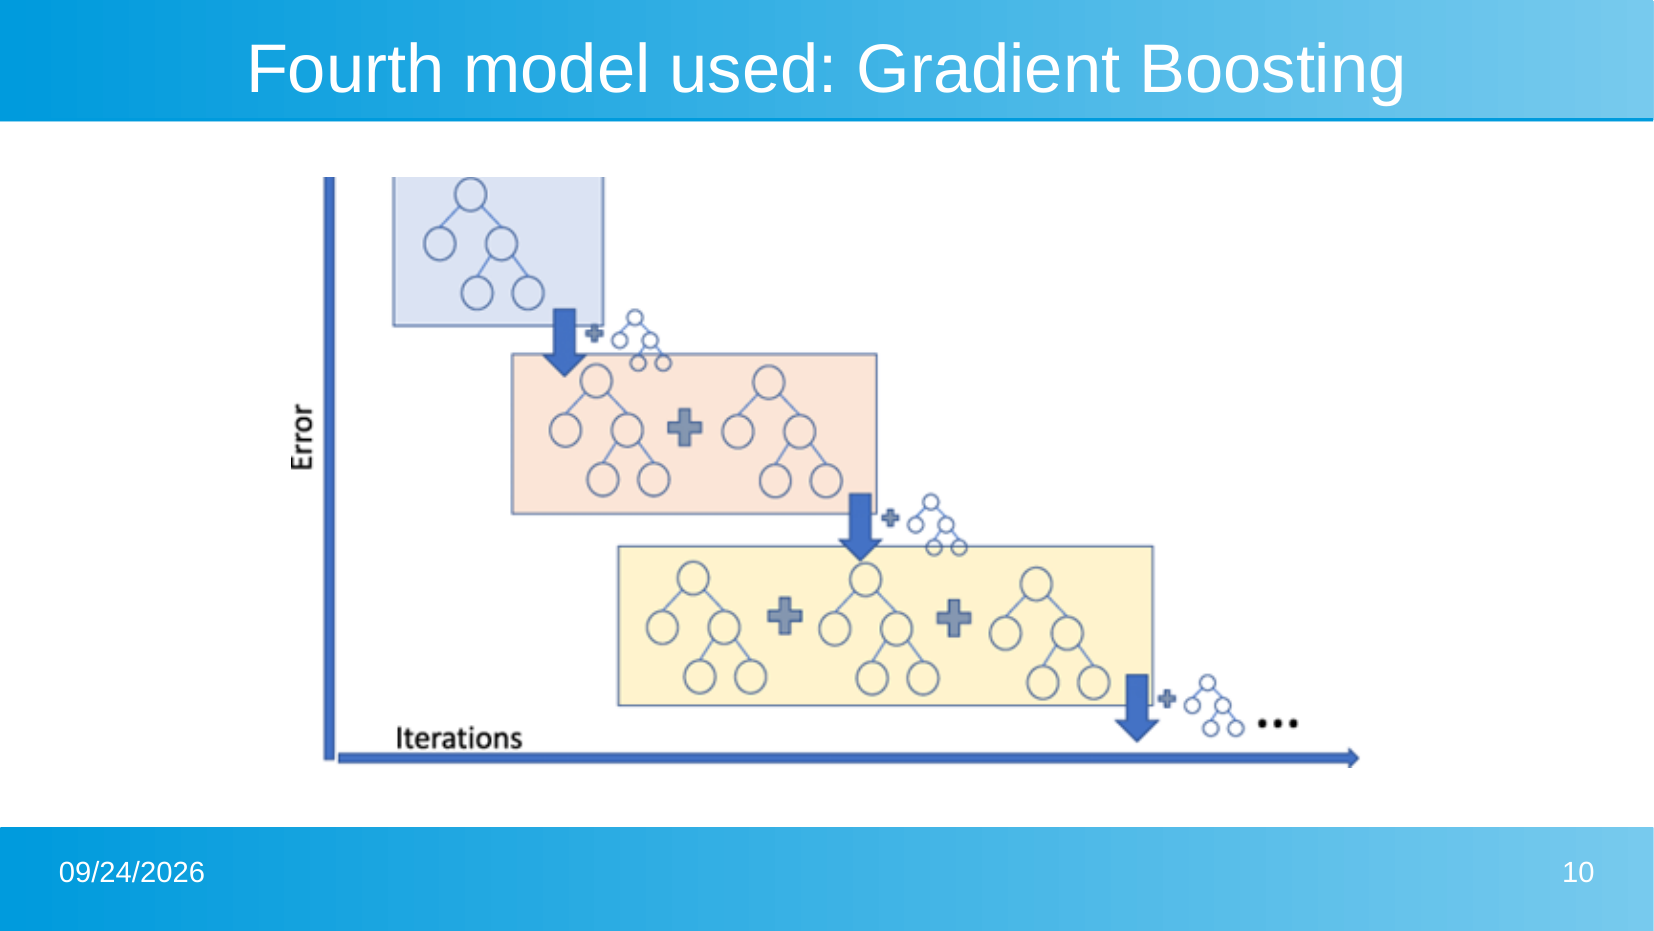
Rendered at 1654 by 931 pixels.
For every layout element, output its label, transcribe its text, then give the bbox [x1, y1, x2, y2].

title Fourth model used: Gradient Boosting [59, 29, 1595, 108]
picture [291, 177, 1362, 768]
